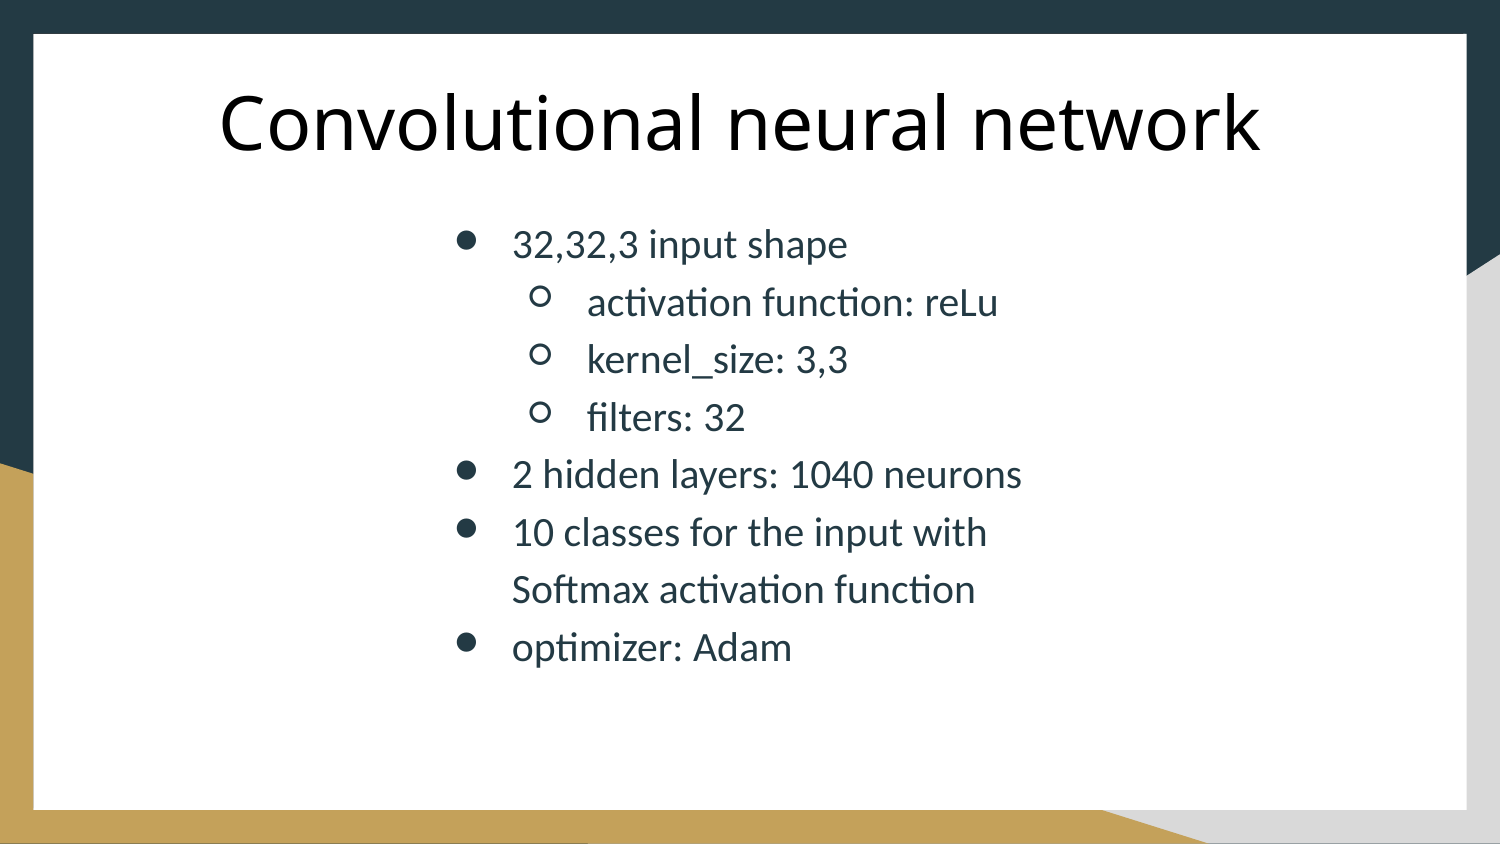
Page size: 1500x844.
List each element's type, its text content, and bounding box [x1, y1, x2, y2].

title Convolutional neural network [134, 60, 1366, 217]
list 32,32,3 input shape activation function: reLu kernel_size: 3,3 filters: 32 2 hidden layers: 1040 neurons 10 classes for the input with Softmax activation function optimizer: Adam [421, 194, 1079, 743]
